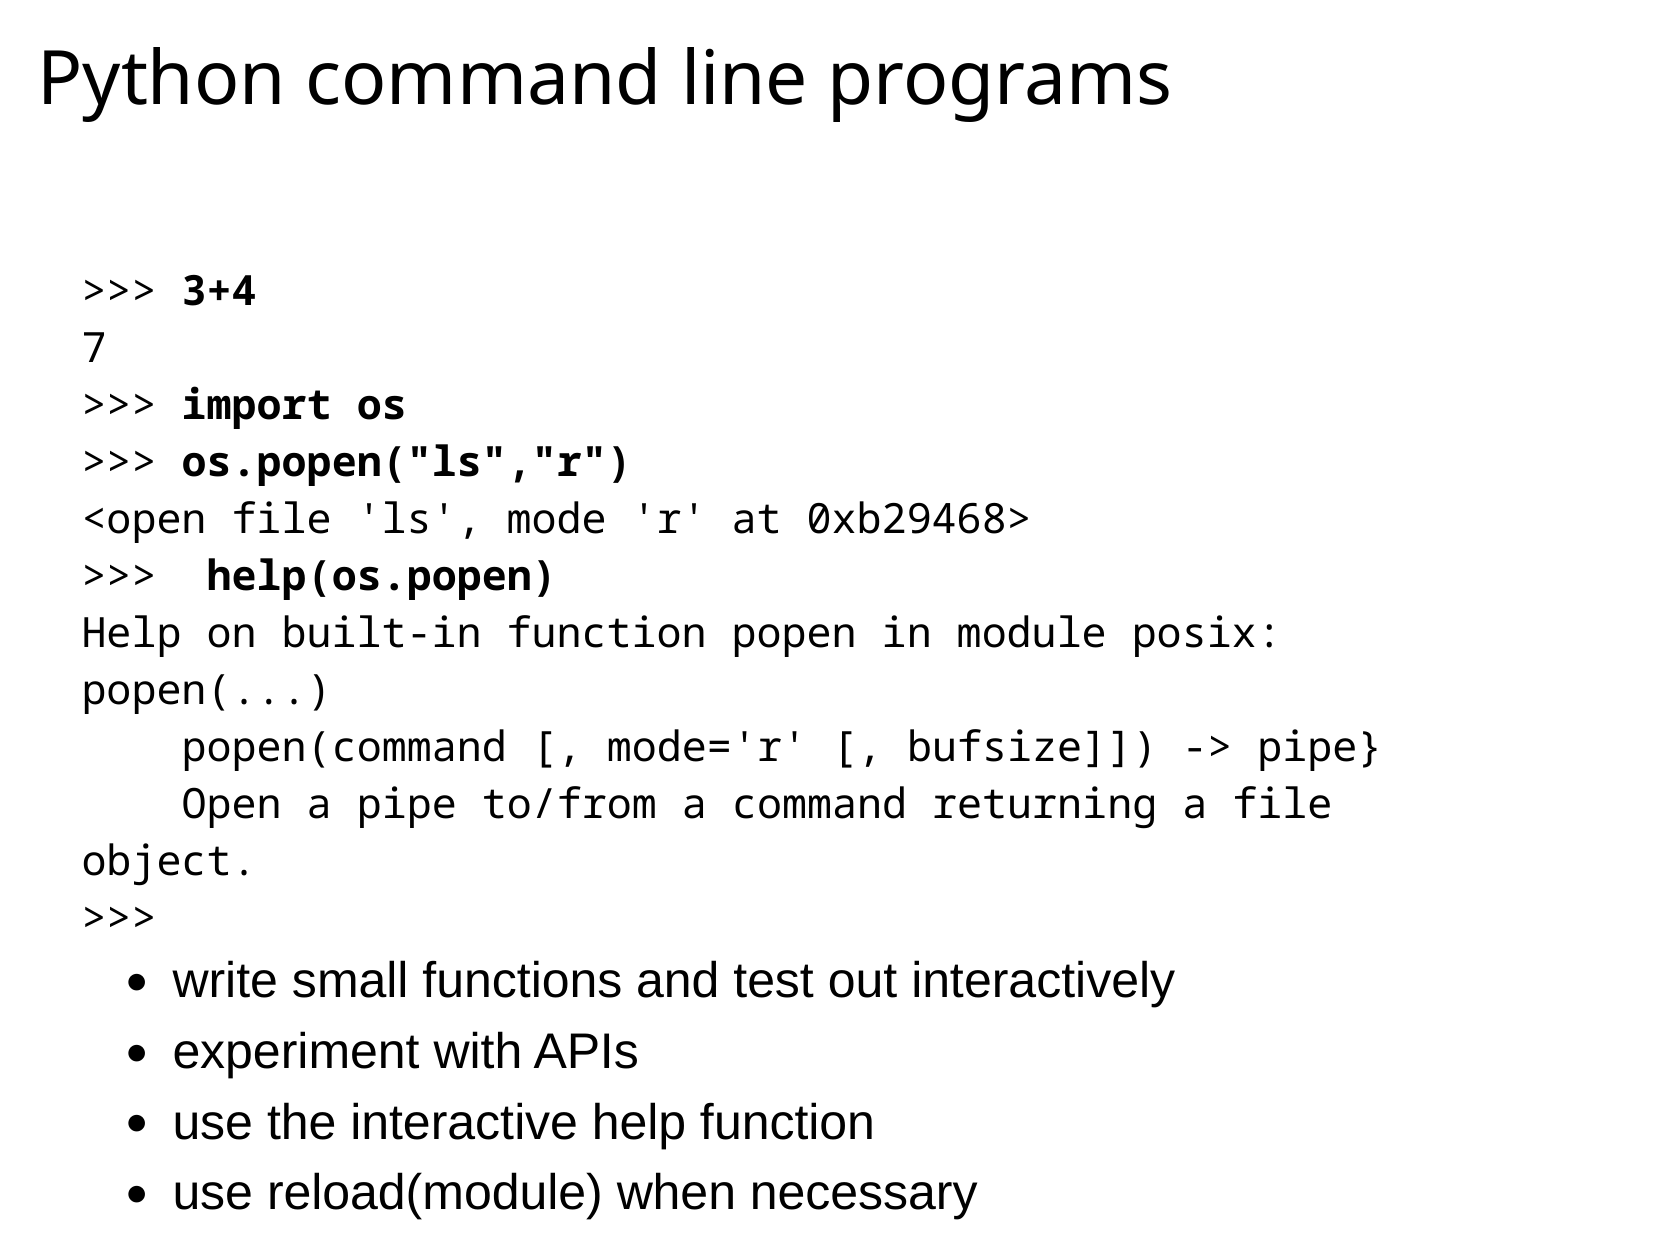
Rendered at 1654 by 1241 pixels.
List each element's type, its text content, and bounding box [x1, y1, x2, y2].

list write small functions and test out interactively experiment with APIs use the interactive help function use reload(module) when necessary [30, 939, 1654, 1233]
text_box >>> 3+4 7 >>> import os >>> os.popen("ls","r") <open file 'ls', mode 'r' at 0xb29468> >>> help(os.popen) Help on built-in function popen in module posix: popen(...) popen(command [, mode='r' [, bufsize]]) -> pipe} Open a pipe to/from a command returning a file object. >>> [66, 253, 1546, 856]
title Python command line programs [37, 0, 1613, 151]
